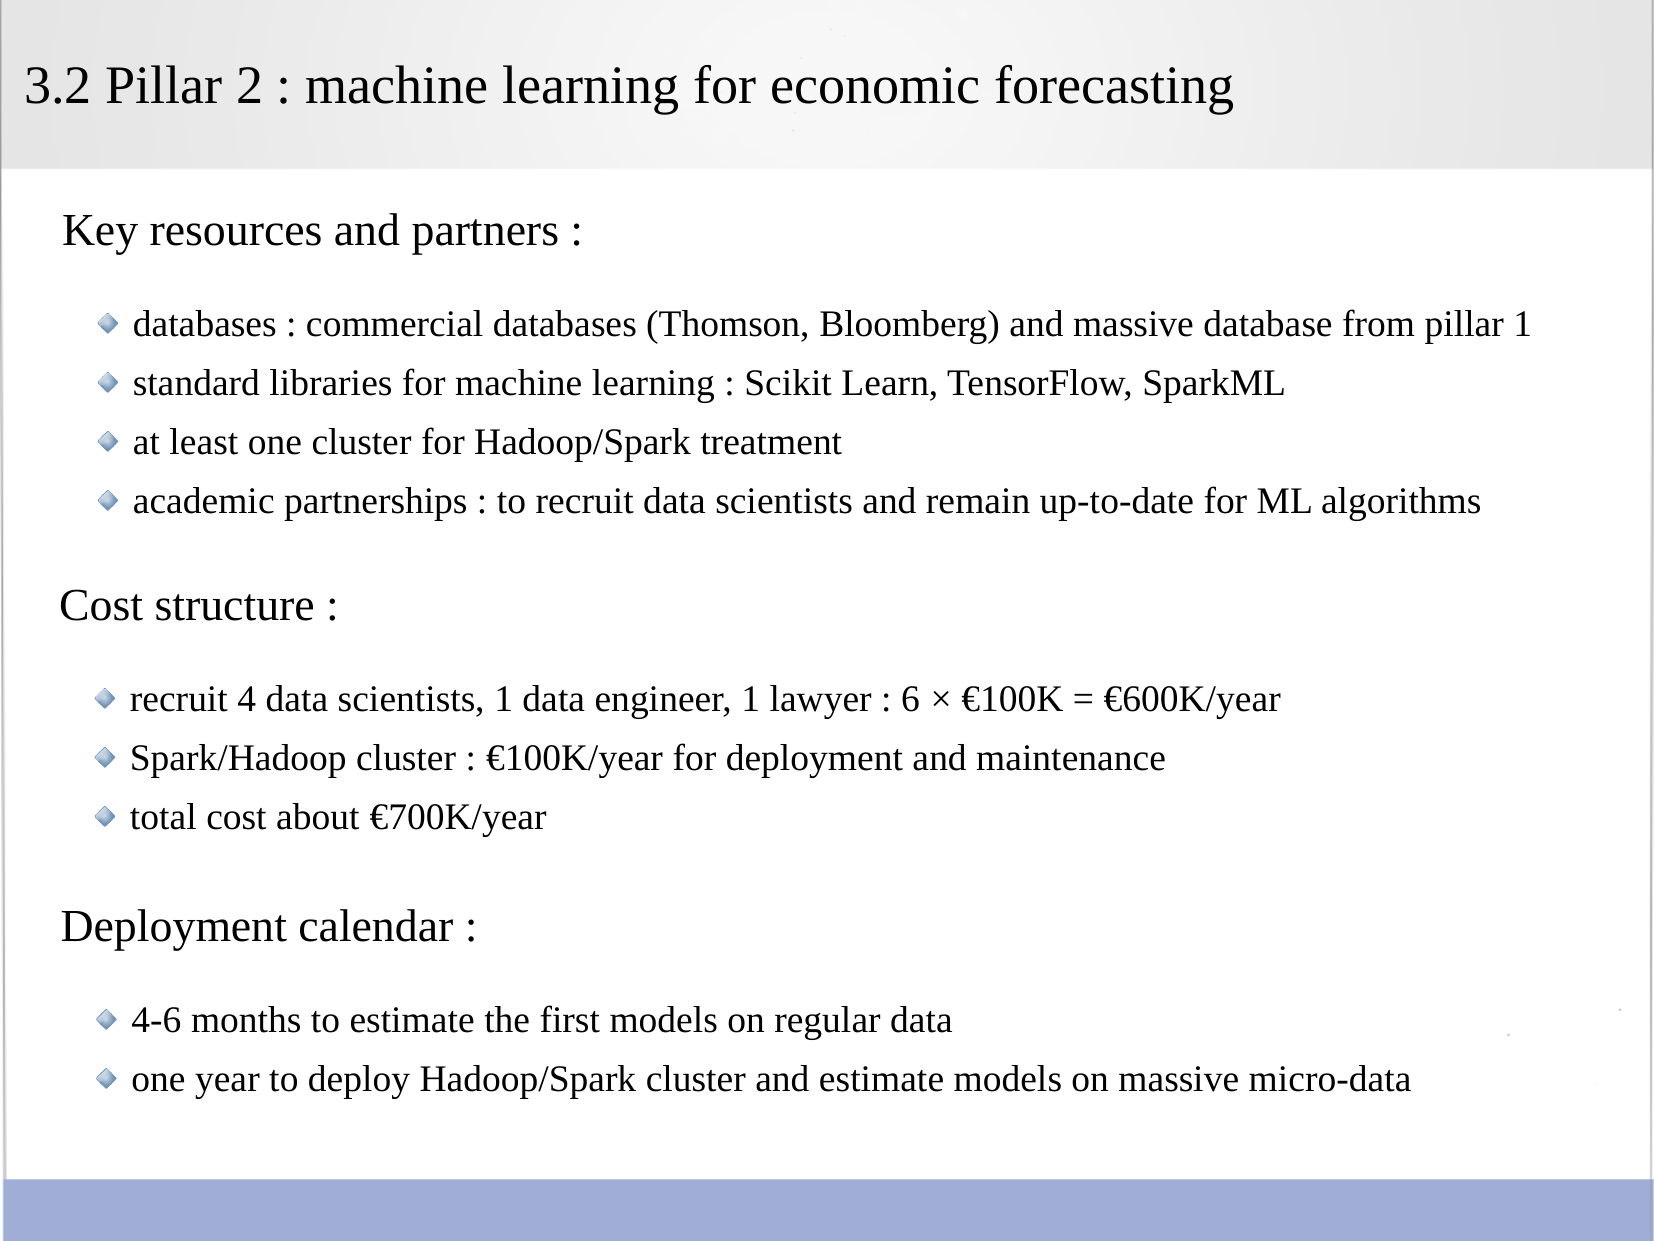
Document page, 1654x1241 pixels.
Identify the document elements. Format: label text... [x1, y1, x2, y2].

text_box Deployment calendar : 4-6 months to estimate the first models on regular data one year to deploy Hadoop/Spark cluster and estimate models on massive micro-data [45, 885, 1605, 1146]
text_box 3.2 Pillar 2 : machine learning for economic forecasting [9, 48, 1619, 183]
text_box Cost structure : recruit 4 data scientists, 1 data engineer, 1 lawyer : 6 × €100K = €600K/year Spark/Hadoop cluster : €100K/year for deployment and maintenance total cost about €700K/year [44, 564, 1580, 845]
text_box Key resources and partners : databases : commercial databases (Thomson, Bloomberg) and massive database from pillar 1 standard libraries for machine learning : Scikit Learn, TensorFlow, SparkML at least one cluster for Hadoop/Spark treatment academic partnerships : to recruit data scientists and remain up-to-date for ML algorithms [47, 188, 1607, 532]
